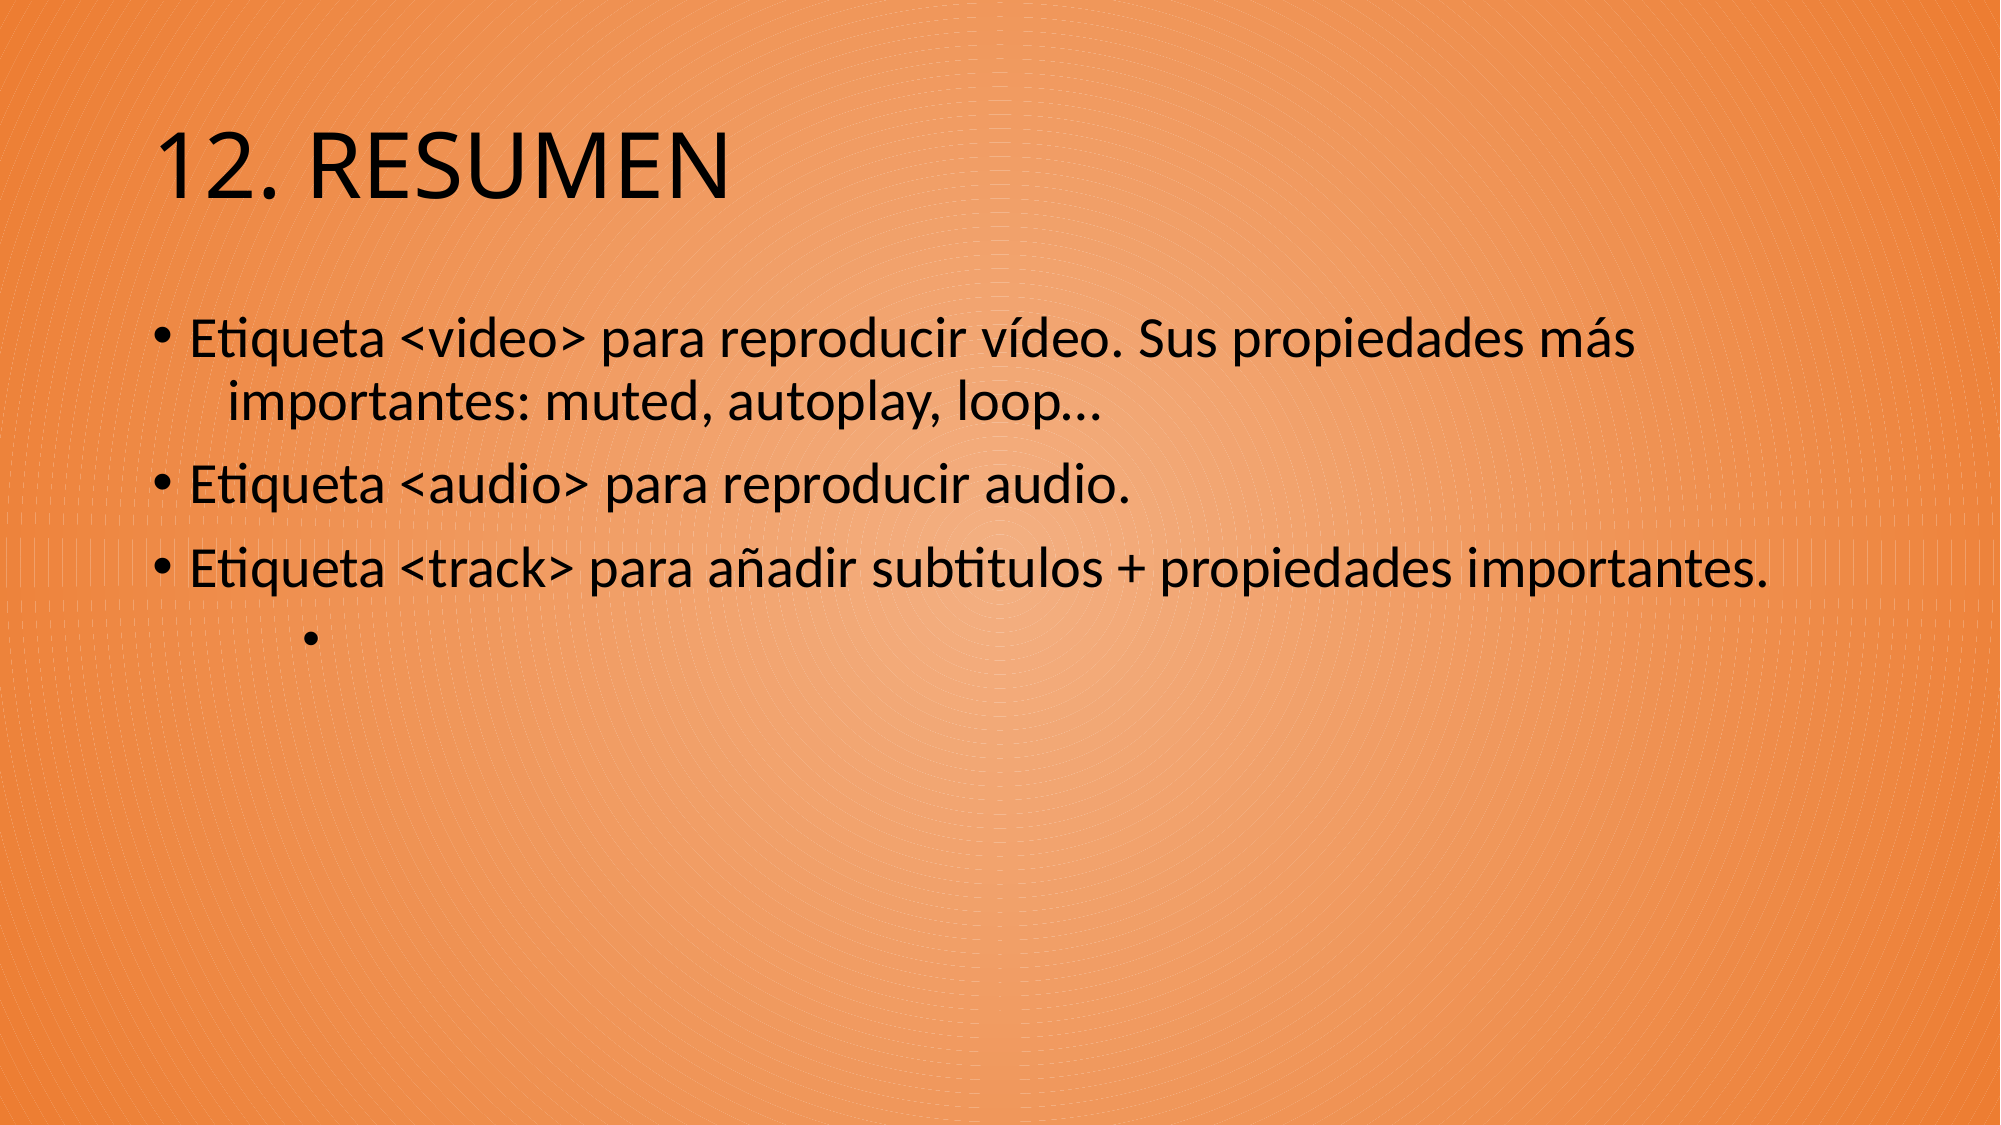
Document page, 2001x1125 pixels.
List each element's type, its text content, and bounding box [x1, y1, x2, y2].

title 12. RESUMEN [137, 59, 1863, 278]
list Etiqueta <video> para reproducir vídeo. Sus propiedades más importantes: muted, autoplay, loop… Etiqueta <audio> para reproducir audio. Etiqueta <track> para añadir subtitulos + propiedades importantes. [137, 299, 1863, 1014]
